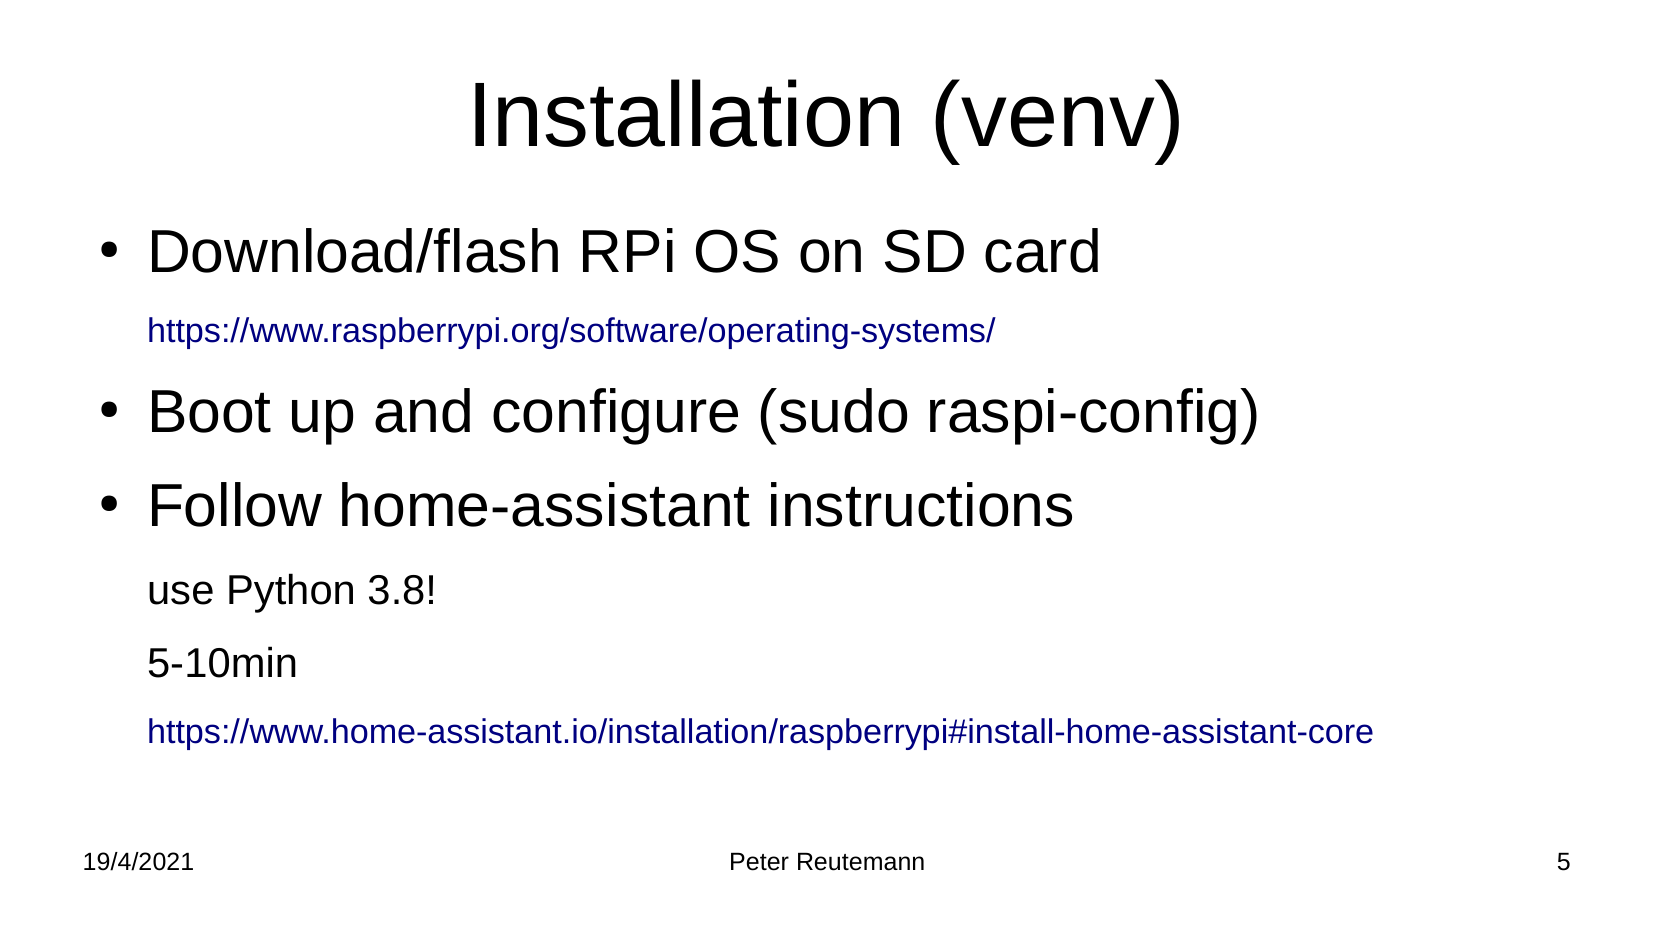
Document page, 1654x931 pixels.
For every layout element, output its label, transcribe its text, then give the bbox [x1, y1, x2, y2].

list Download/flash RPi OS on SD card https://www.raspberrypi.org/software/operating-systems/ Boot up and configure (sudo raspi-config) Follow home-assistant instructions use Python 3.8! 5-10min https://www.home-assistant.io/installation/raspberrypi#install-home-assistant-core [82, 217, 1571, 758]
title Installation (venv) [82, 37, 1571, 193]
